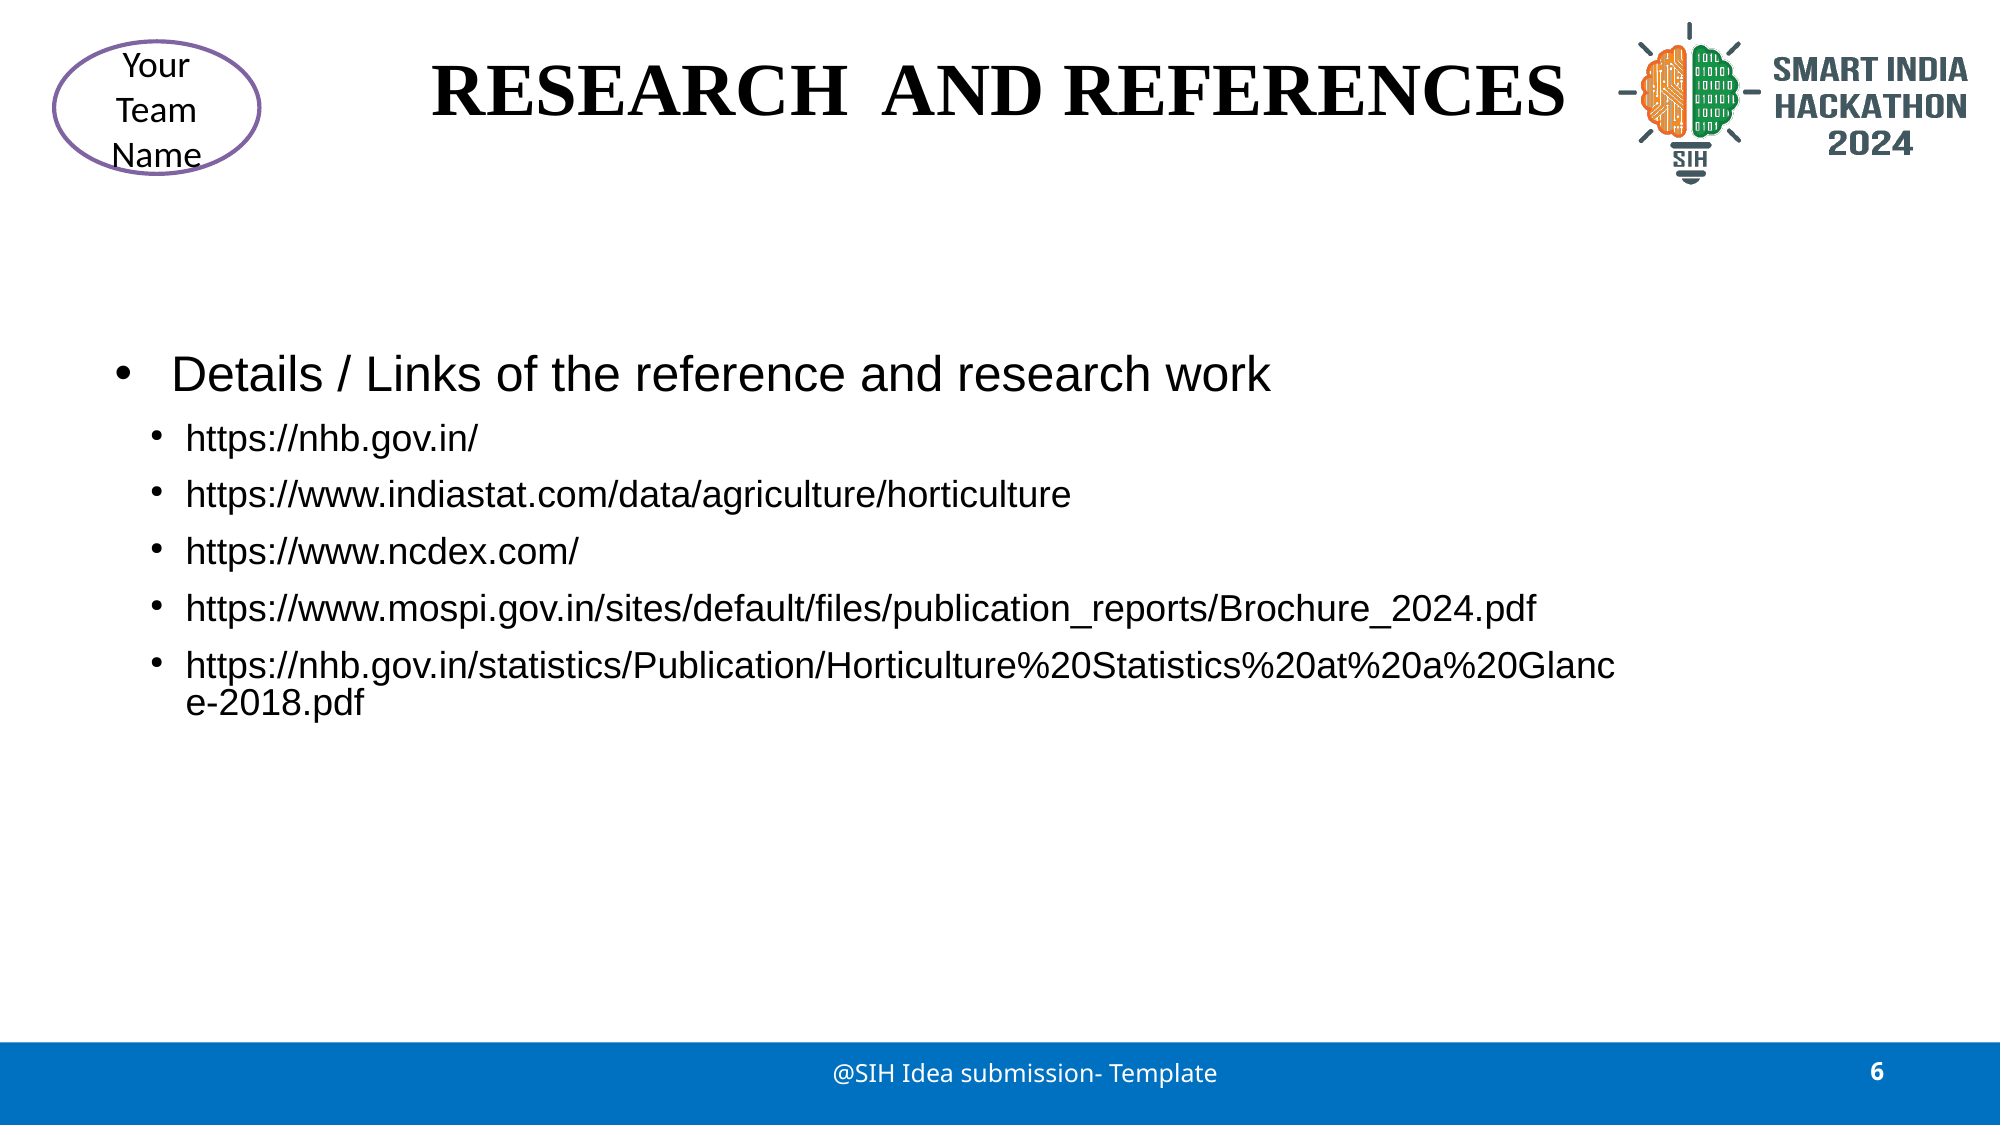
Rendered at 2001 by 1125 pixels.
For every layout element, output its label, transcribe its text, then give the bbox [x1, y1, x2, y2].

picture [1608, 13, 1977, 202]
text_box [0, 1042, 2000, 1125]
text_box Details / Links of the reference and research work https://nhb.gov.in/ https://www.indiastat.com/data/agriculture/horticulture https://www.ncdex.com/ https://www.mospi.gov.in/sites/default/files/publication_reports/Brochure_2024.pdf https://nhb.gov.in/statistics/Publication/Horticulture%20Statistics%20at%20a%20Glance-2018.pdf [99, 334, 1640, 694]
footer @SIH Idea submission- Template [762, 1042, 1289, 1103]
text_box Your Team Name [54, 41, 260, 174]
title RESEARCH AND REFERENCES [99, 0, 1900, 180]
slide_number <number> [1433, 1042, 1900, 1103]
